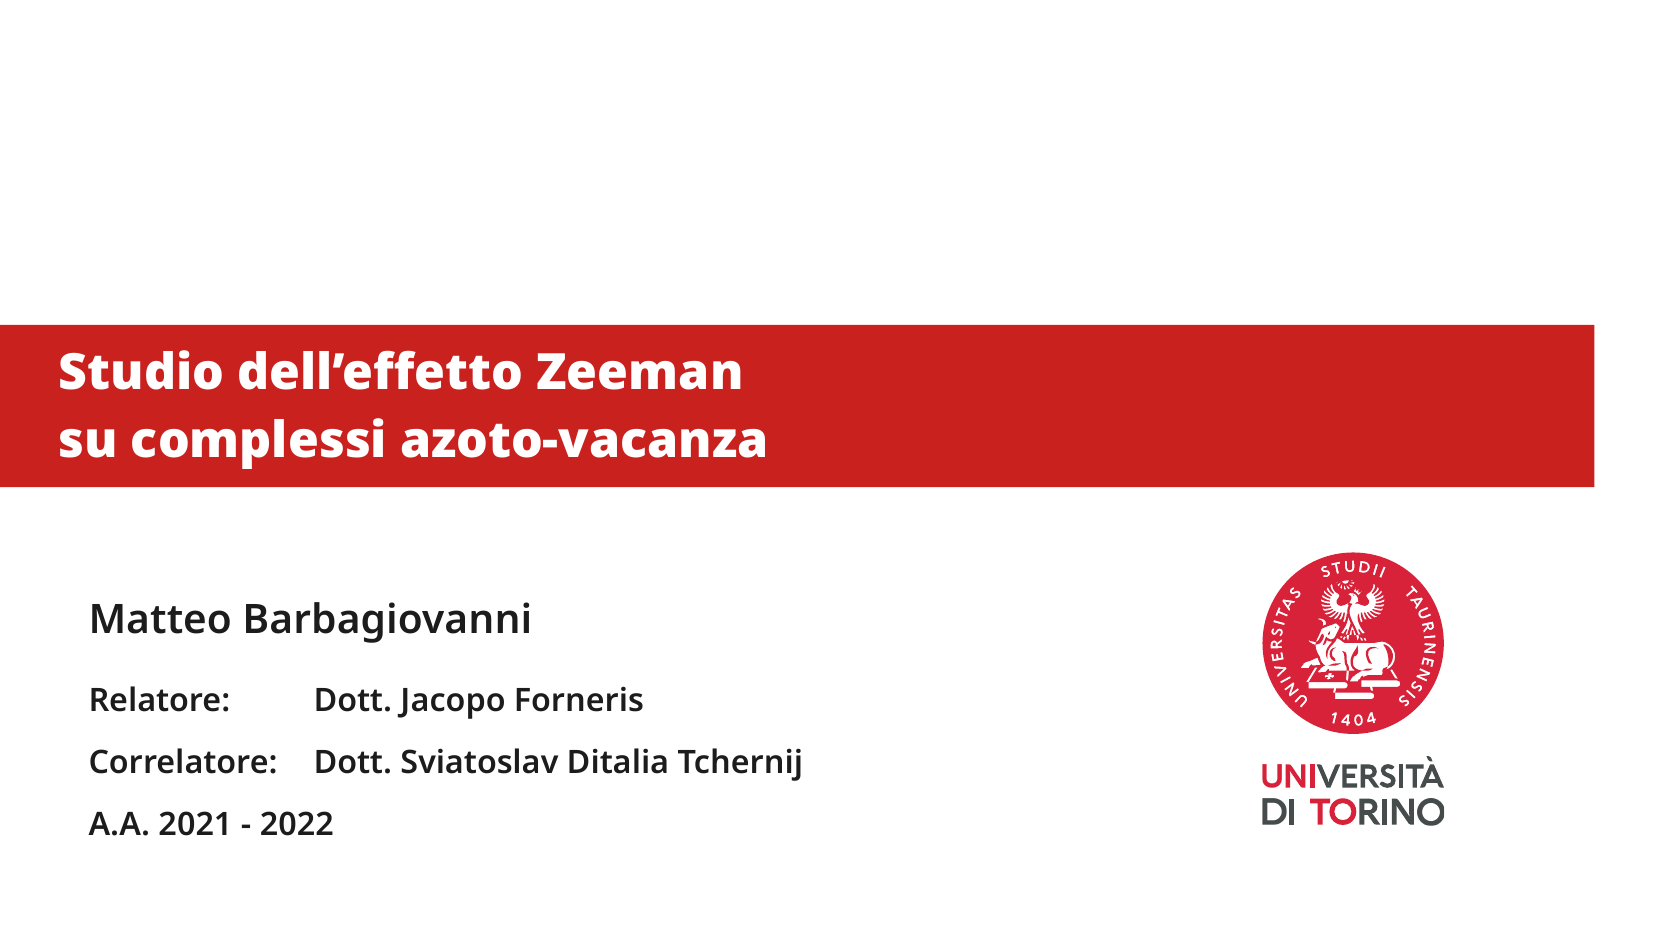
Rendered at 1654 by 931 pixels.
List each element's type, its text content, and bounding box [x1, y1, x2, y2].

title Studio dell’effetto Zeeman su complessi azoto-vacanza [59, 354, 1565, 473]
list Relatore: Dott. Jacopo Forneris Correlatore: Dott. Sviatoslav Ditalia Tchernij A.A. 2021 - 2022 [88, 677, 1013, 863]
picture [1262, 552, 1445, 826]
list Matteo Barbagiovanni [88, 516, 809, 665]
